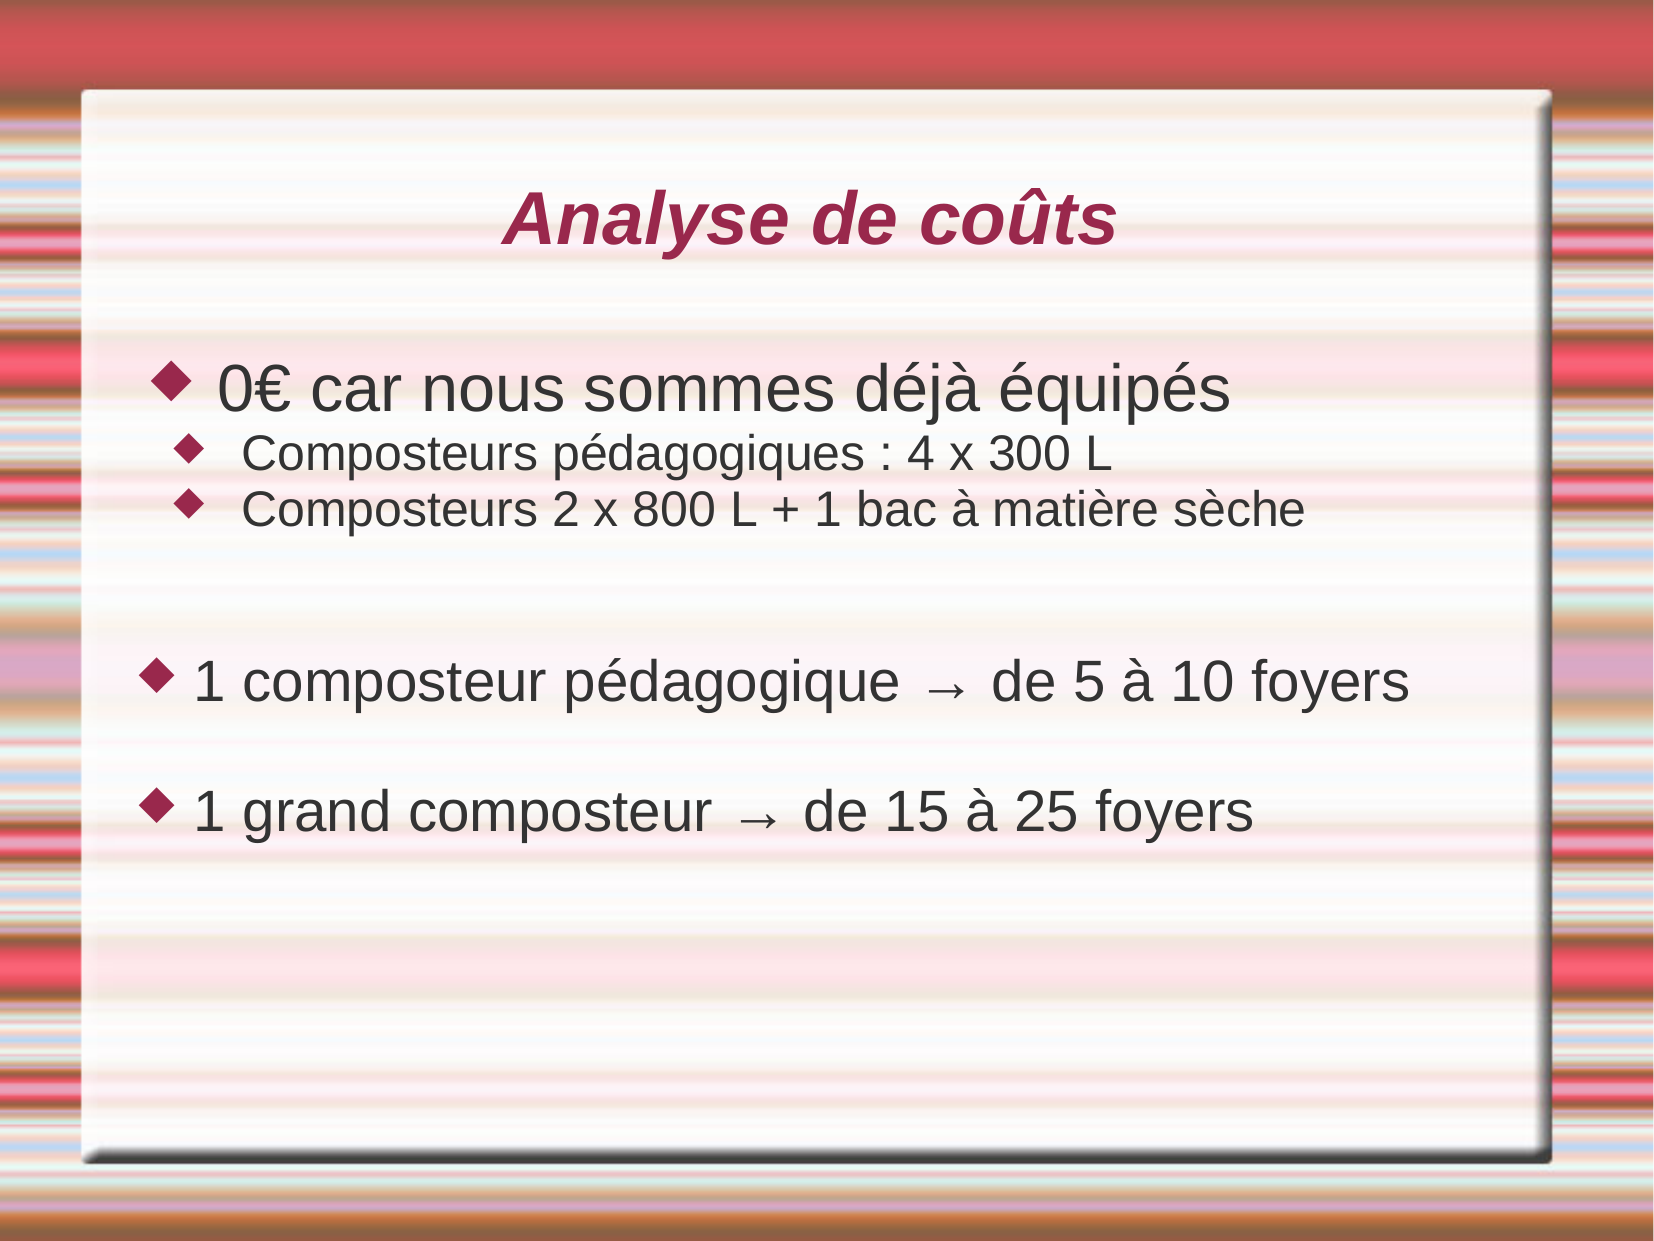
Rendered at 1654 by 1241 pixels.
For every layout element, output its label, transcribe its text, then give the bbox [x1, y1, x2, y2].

title Analyse de coûts [88, 114, 1534, 322]
picture [0, 0, 1654, 1241]
list 0€ car nous sommes déjà équipés Composteurs pédagogiques : 4 x 300 L Composteurs 2 x 800 L + 1 bac à matière sèche 1 composteur pédagogique → de 5 à 10 foyers 1 grand composteur → de 15 à 25 foyers [134, 350, 1516, 1133]
